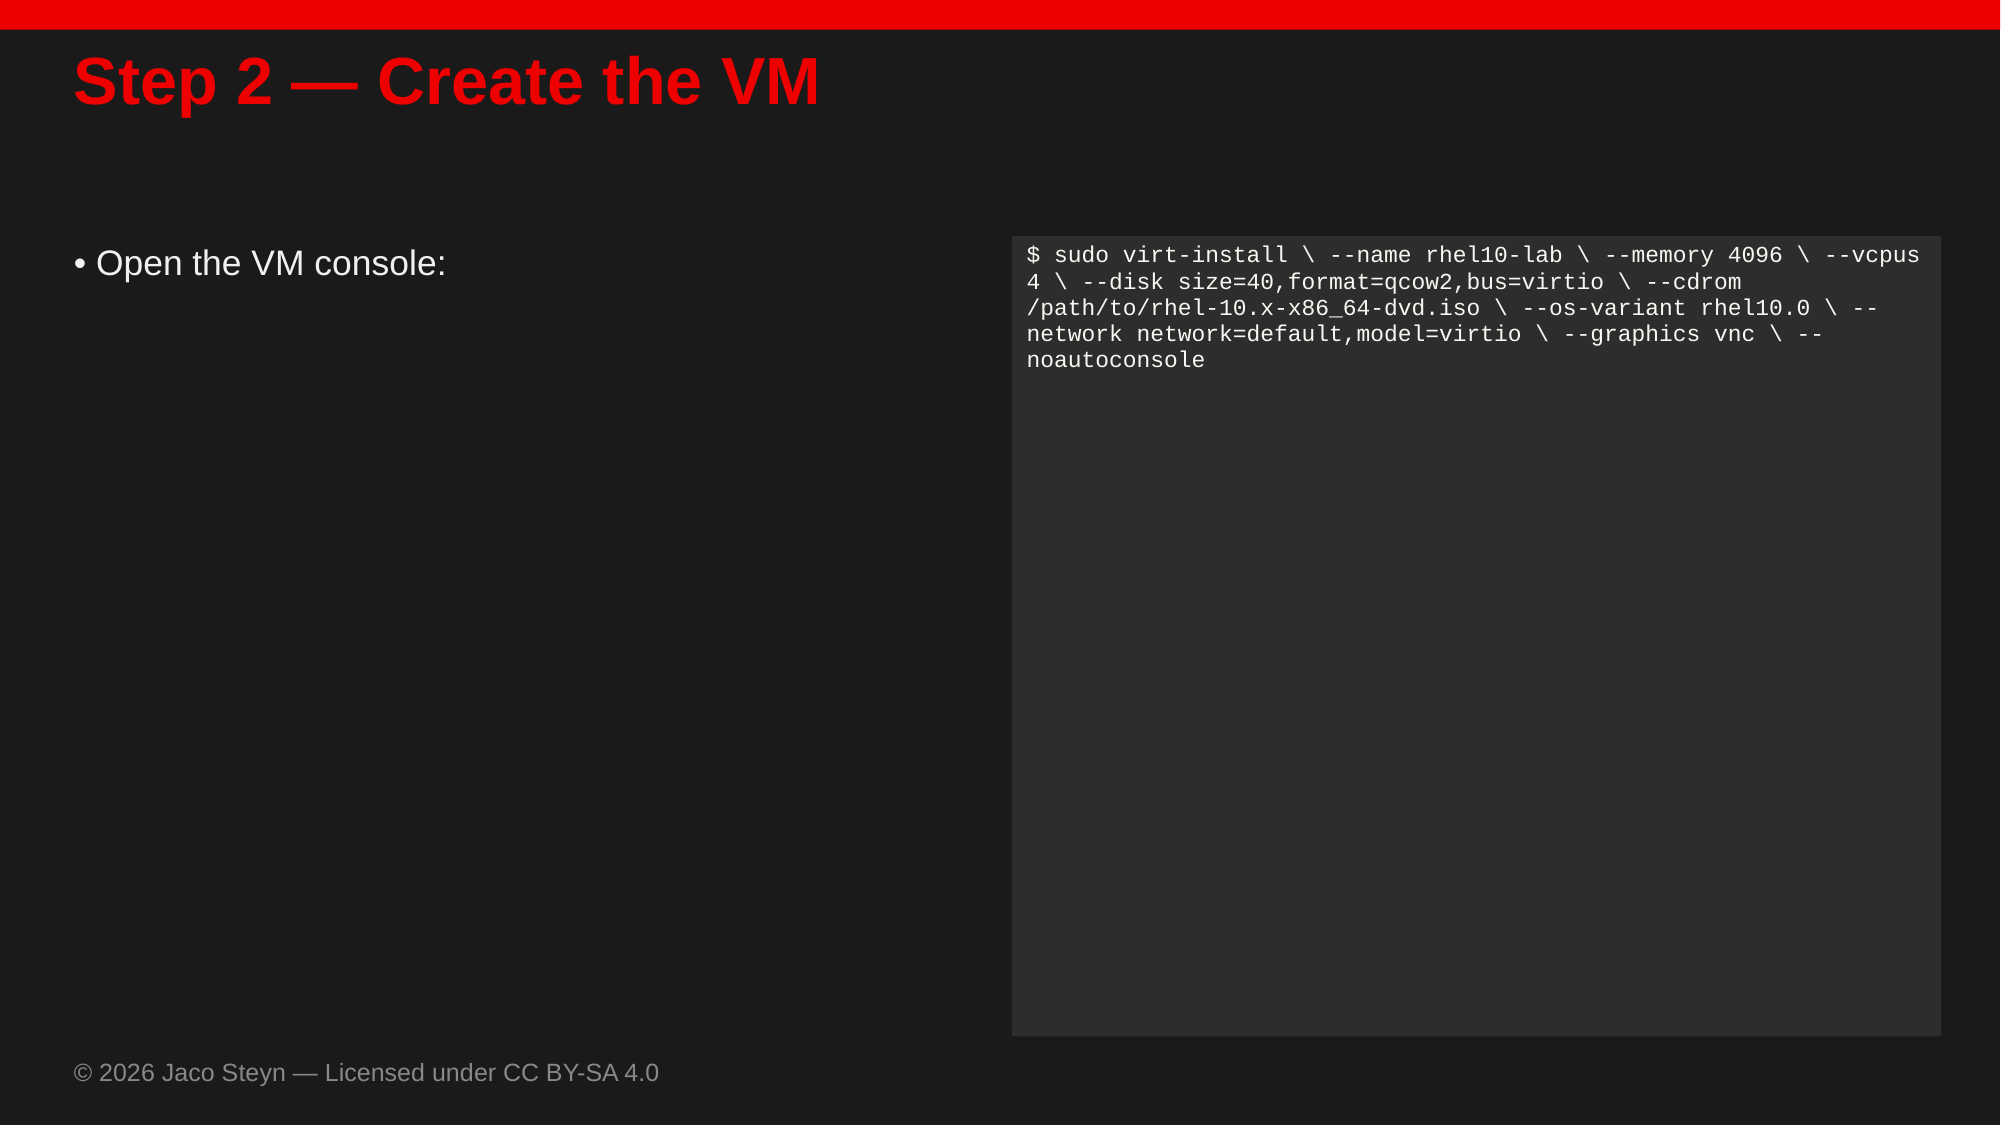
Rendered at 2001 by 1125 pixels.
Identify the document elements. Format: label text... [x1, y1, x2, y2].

text_box • Open the VM console: [59, 236, 989, 1037]
text_box © 2026 Jaco Steyn — Licensed under CC BY-SA 4.0 [59, 1051, 1942, 1093]
text_box [0, 0, 2001, 30]
text_box $ sudo virt-install \ --name rhel10-lab \ --memory 4096 \ --vcpus 4 \ --disk size=40,format=qcow2,bus=virtio \ --cdrom /path/to/rhel-10.x-x86_64-dvd.iso \ --os-variant rhel10.0 \ --network network=default,model=virtio \ --graphics vnc \ --noautoconsole [1011, 236, 1942, 1037]
text_box Step 2 — Create the VM [59, 36, 1942, 208]
